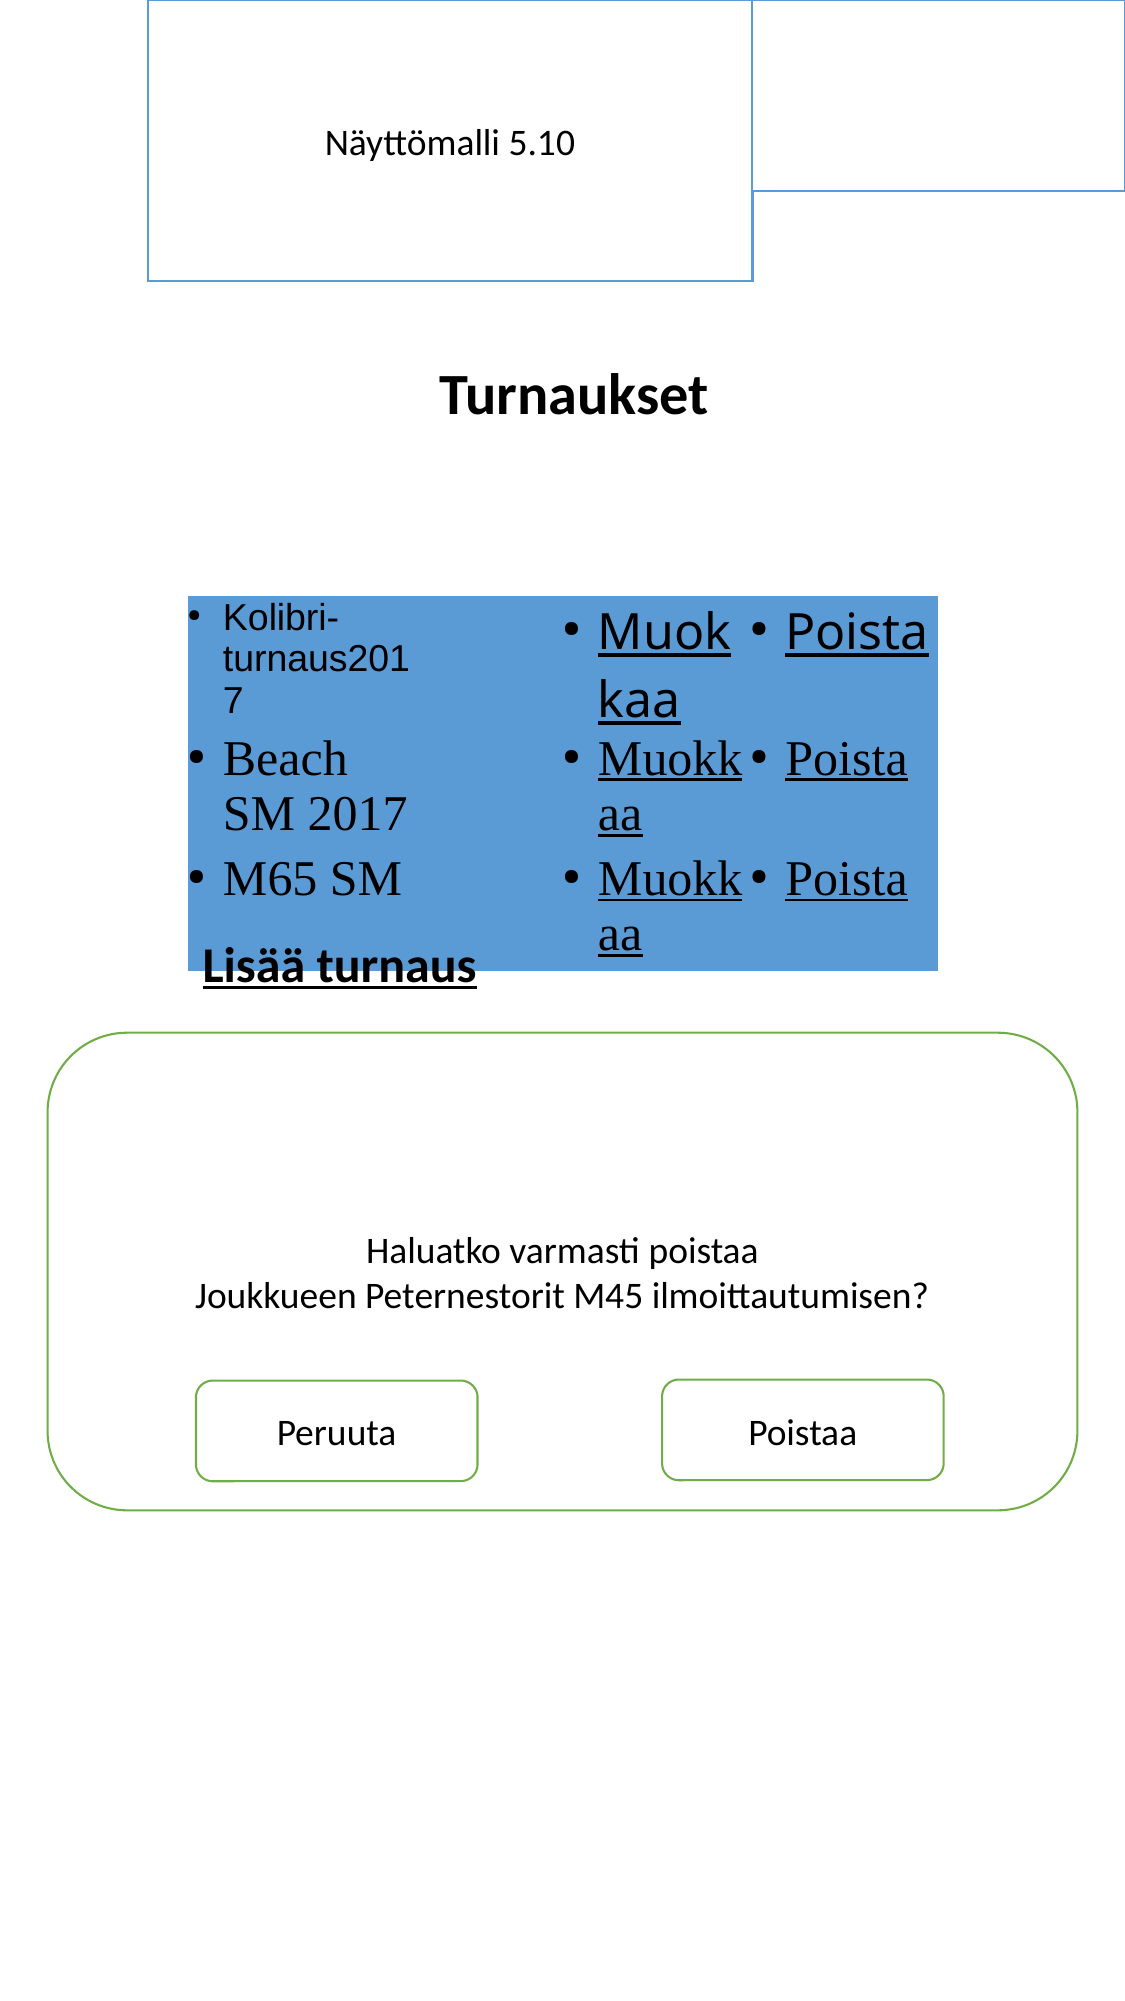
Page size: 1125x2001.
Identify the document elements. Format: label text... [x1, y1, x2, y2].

table_header [427, 596, 563, 731]
table_cell Poista [750, 851, 938, 971]
table_header Kolibri-turnaus2017 [188, 596, 427, 731]
table_cell Poista [750, 731, 938, 851]
table_cell [427, 851, 563, 971]
table_cell M65 SM [188, 851, 427, 924]
text_box [752, 0, 1125, 191]
text_box Poistaa [662, 1379, 944, 1481]
text_box Näyttömalli 5.10 [148, 0, 752, 281]
table_cell Muokkaa [563, 851, 750, 971]
text_box Peruuta [196, 1380, 478, 1482]
table_cell [427, 731, 563, 851]
table_cell Beach SM 2017 [188, 731, 427, 851]
text_box Haluatko varmasti poistaa Joukkueen Peternestorit M45 ilmoittautumisen? [47, 1032, 1078, 1511]
table_header Poista [750, 596, 938, 731]
table_cell Muokkaa [563, 731, 750, 851]
text_box Lisää turnaus [187, 924, 495, 1001]
table_header Muokkaa [563, 596, 750, 731]
text_box Turnaukset [424, 348, 728, 435]
